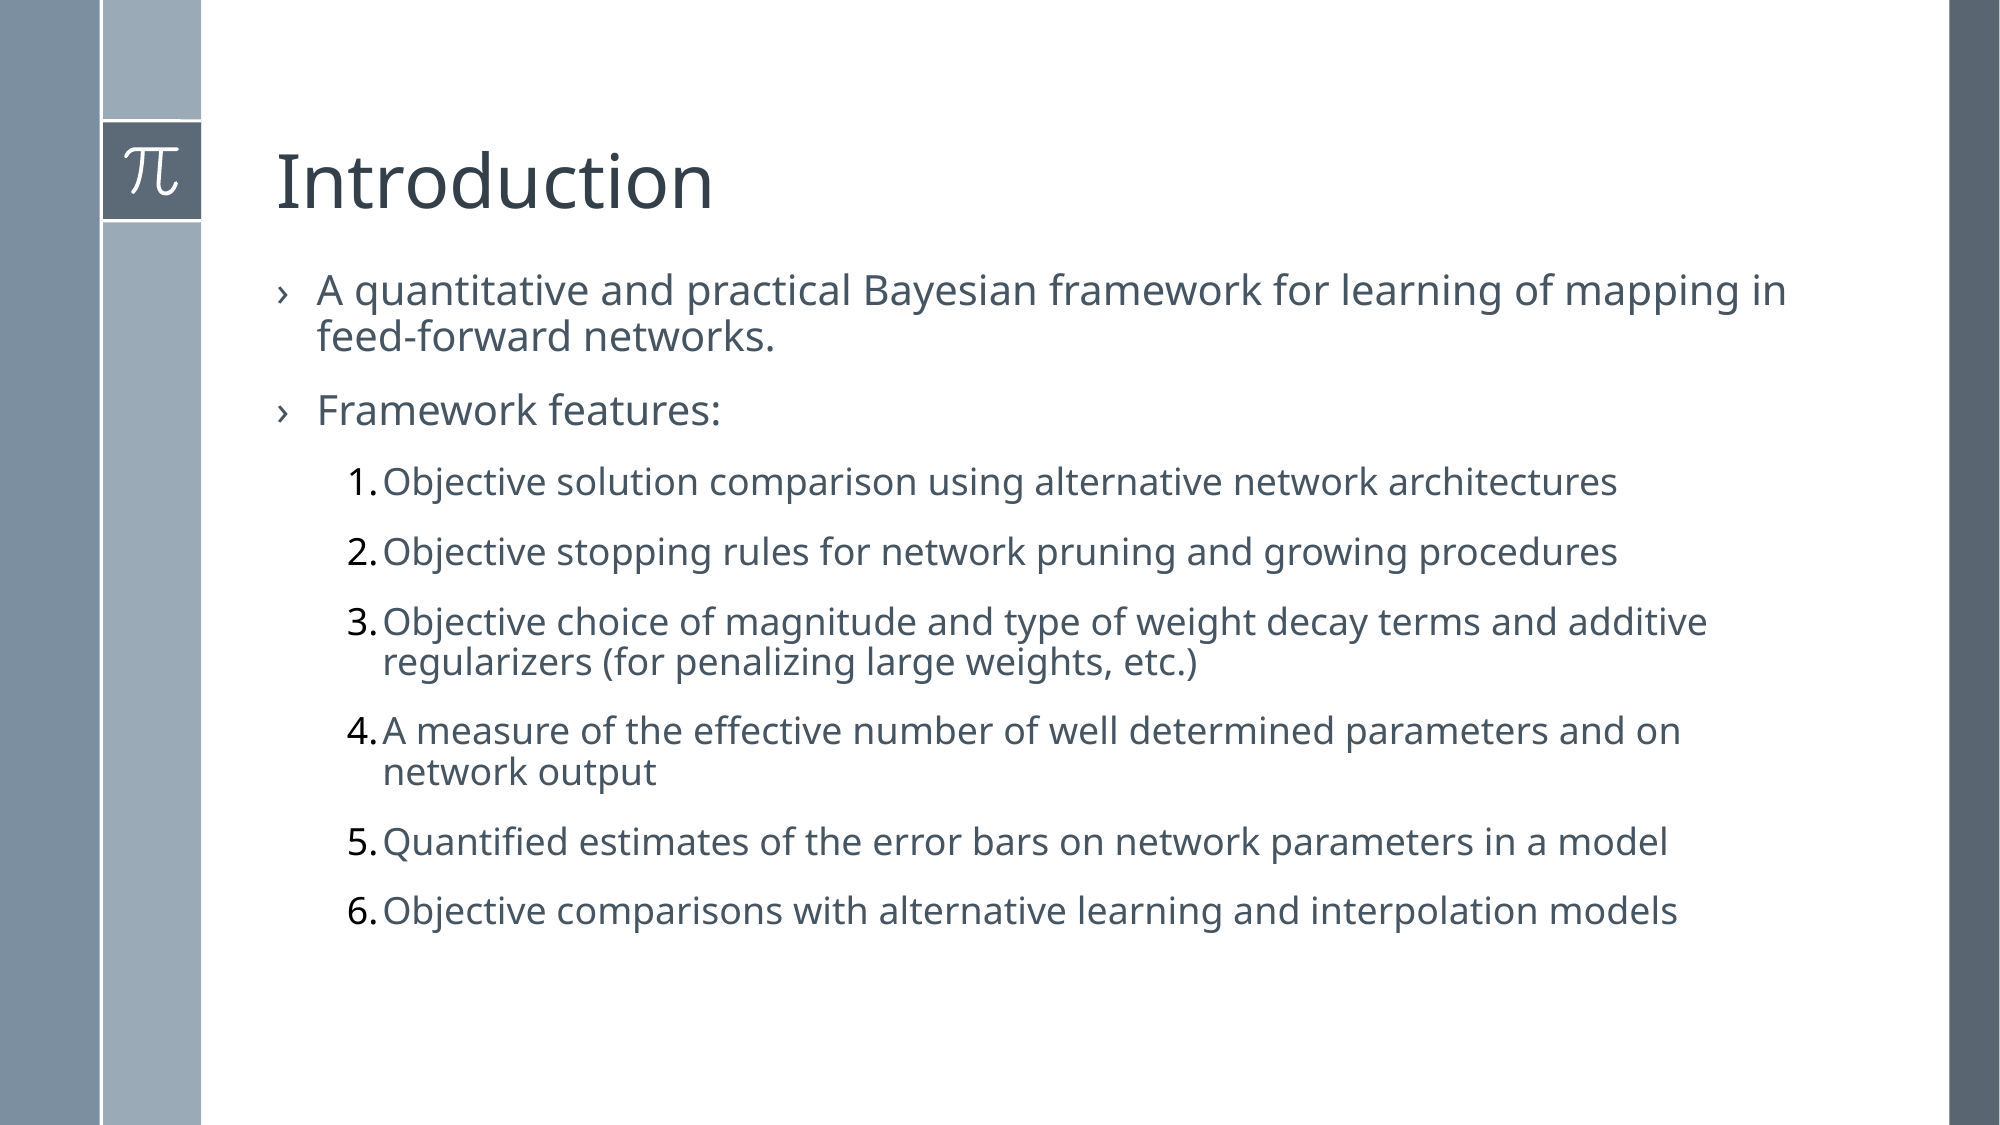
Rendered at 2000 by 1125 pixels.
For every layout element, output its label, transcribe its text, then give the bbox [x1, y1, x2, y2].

text_box A quantitative and practical Bayesian framework for learning of mapping in feed-forward networks. Framework features: Objective solution comparison using alternative network architectures Objective stopping rules for network pruning and growing procedures Objective choice of magnitude and type of weight decay terms and additive regularizers (for penalizing large weights, etc.) A measure of the effective number of well determined parameters and on network output Quantified estimates of the error bars on network parameters in a model Objective comparisons with alternative learning and interpolation models [261, 262, 1845, 1013]
text_box Introduction [261, 29, 1867, 233]
